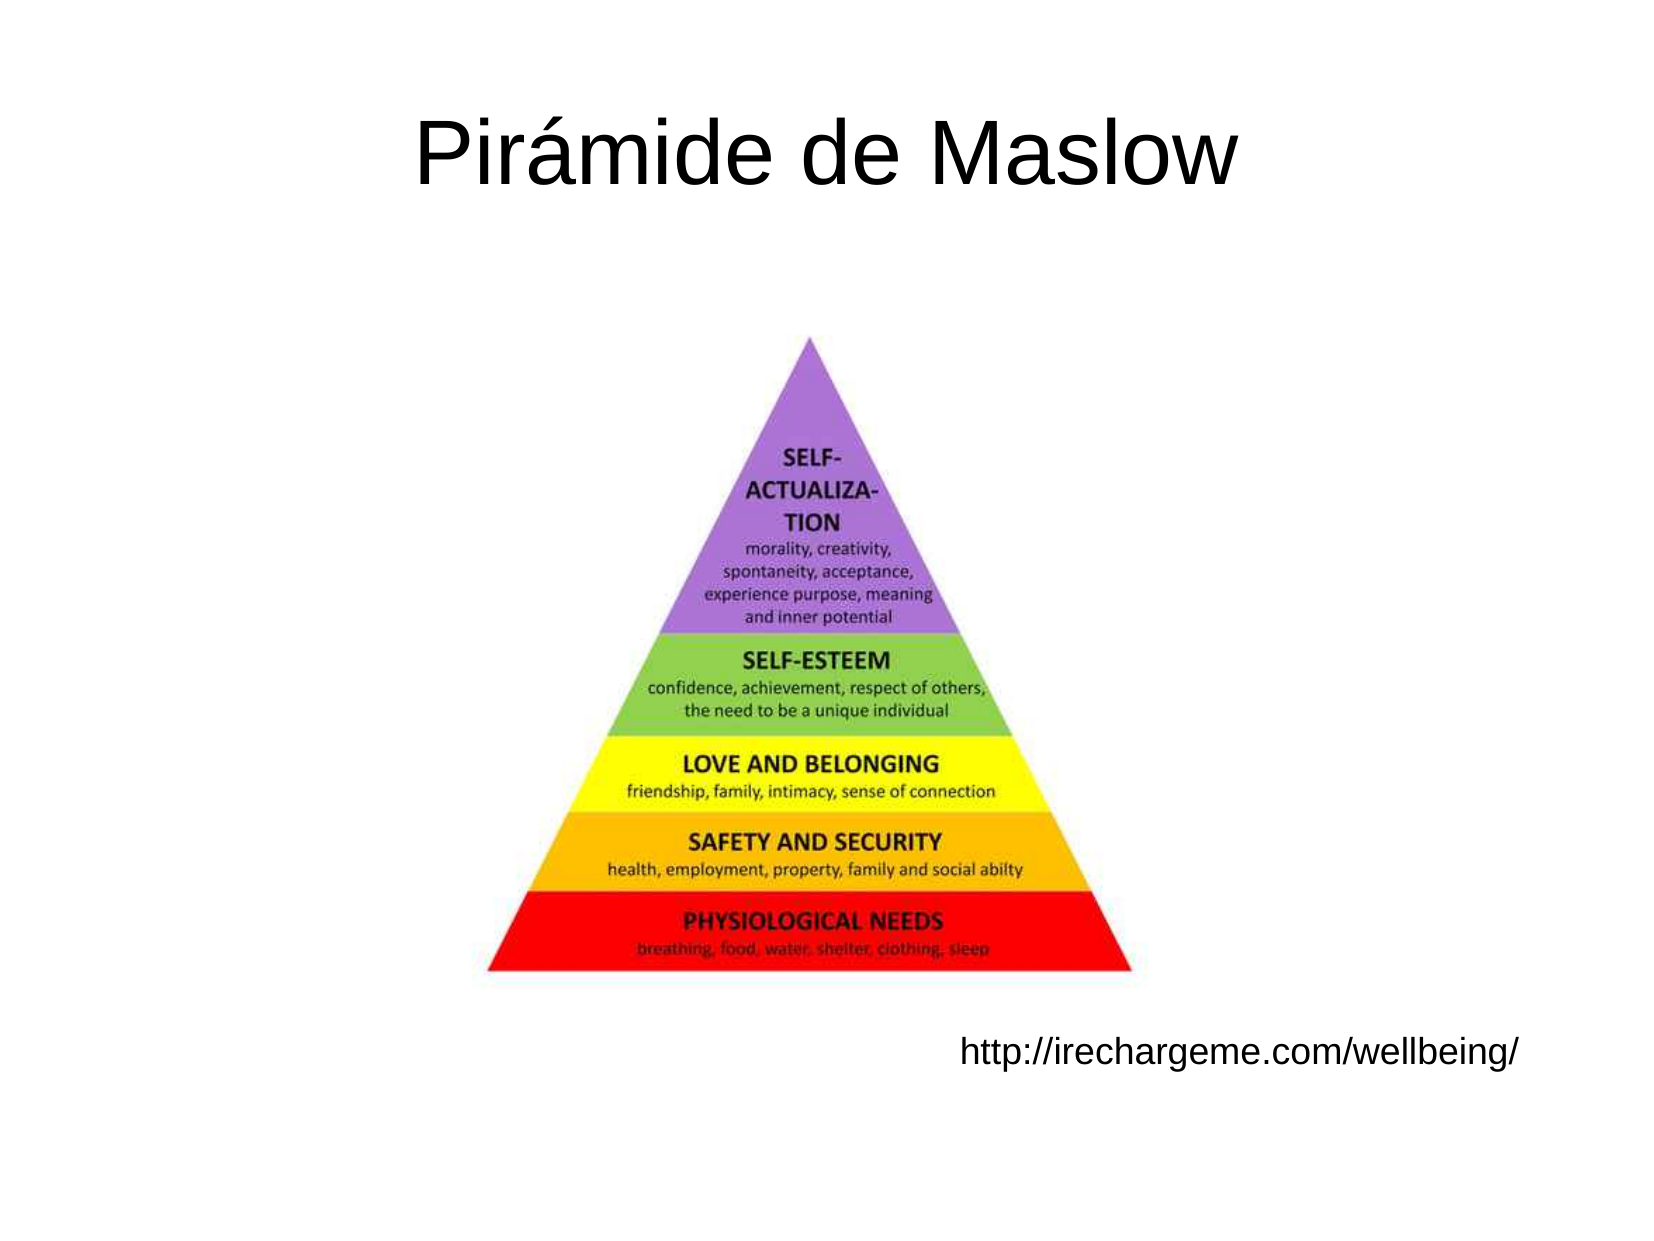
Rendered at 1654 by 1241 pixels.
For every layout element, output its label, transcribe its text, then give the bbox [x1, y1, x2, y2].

picture [450, 290, 1170, 1010]
title Pirámide de Maslow [82, 49, 1571, 257]
text_box http://irechargeme.com/wellbeing/ [945, 1023, 1535, 1081]
